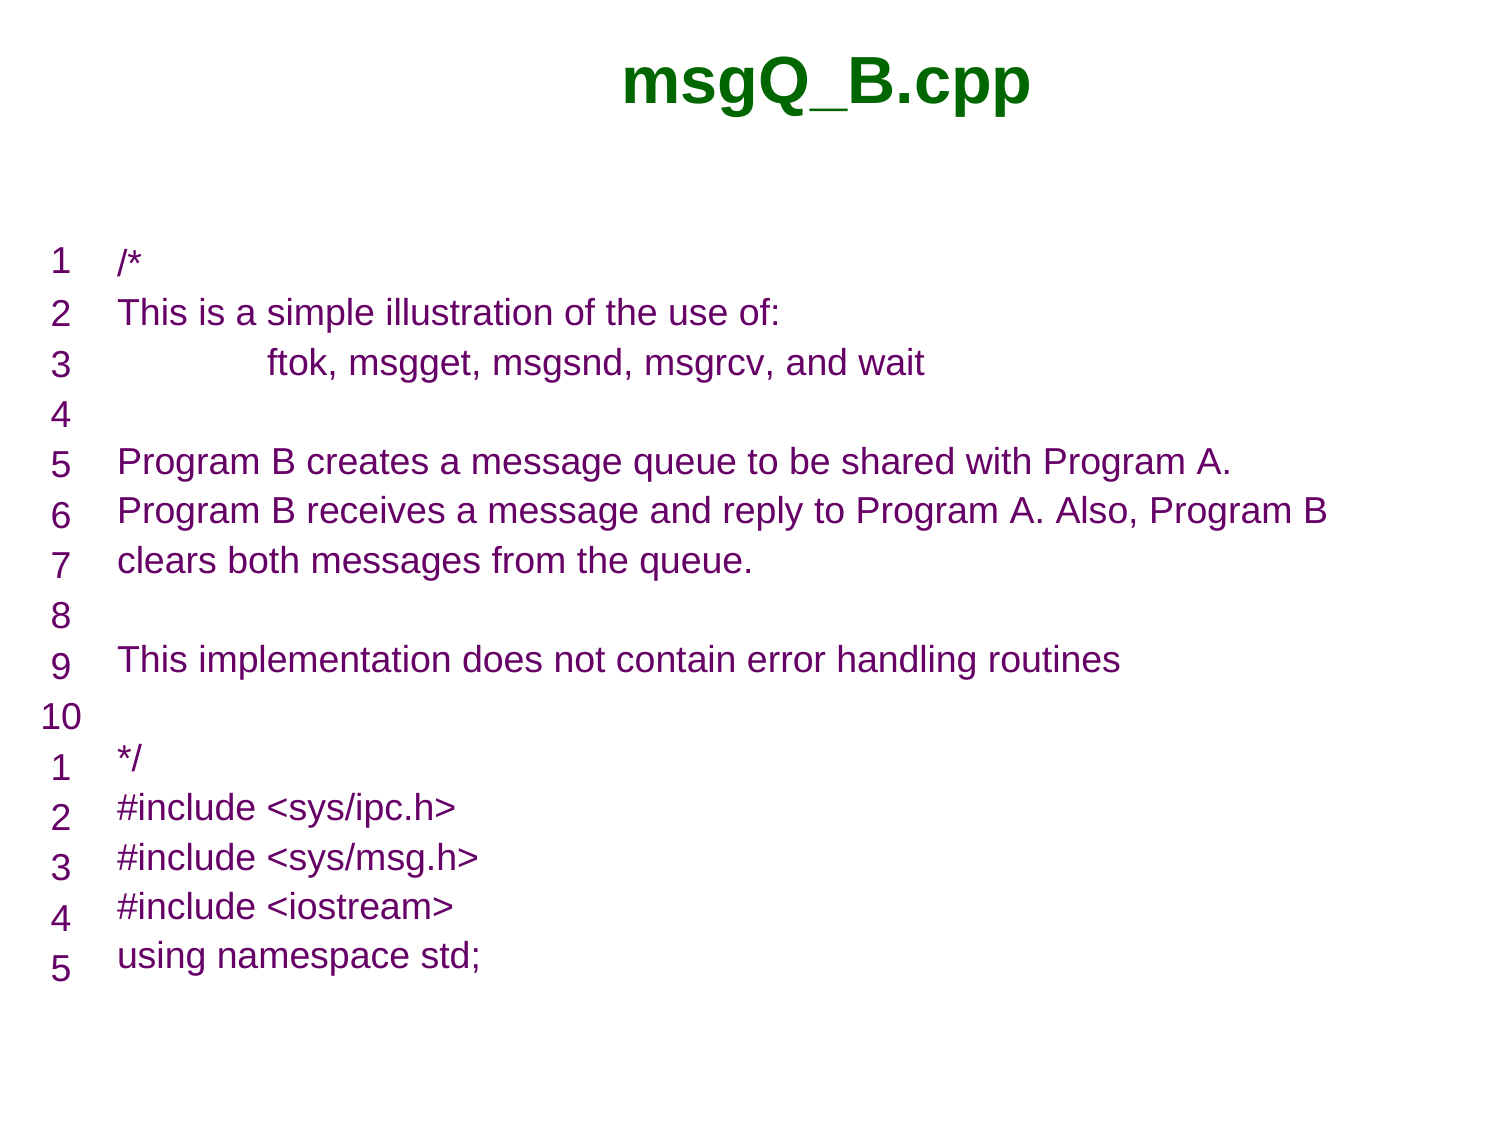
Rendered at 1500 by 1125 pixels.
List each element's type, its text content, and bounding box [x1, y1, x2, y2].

text_box 1 2 3 4 5 6 7 8 9 10 1 2 3 4 5 [0, 233, 123, 995]
text_box /* This is a simple illustration of the use of: ftok, msgget, msgsnd, msgrcv, and wait Program B creates a message queue to be shared with Program A. Program B receives a message and reply to Program A. Also, Program B clears both messages from the queue. This implementation does not contain error handling routines */ #include <sys/ipc.h> #include <sys/msg.h> #include <iostream> using namespace std; [102, 226, 1440, 985]
title msgQ_B.cpp [154, 29, 1500, 125]
